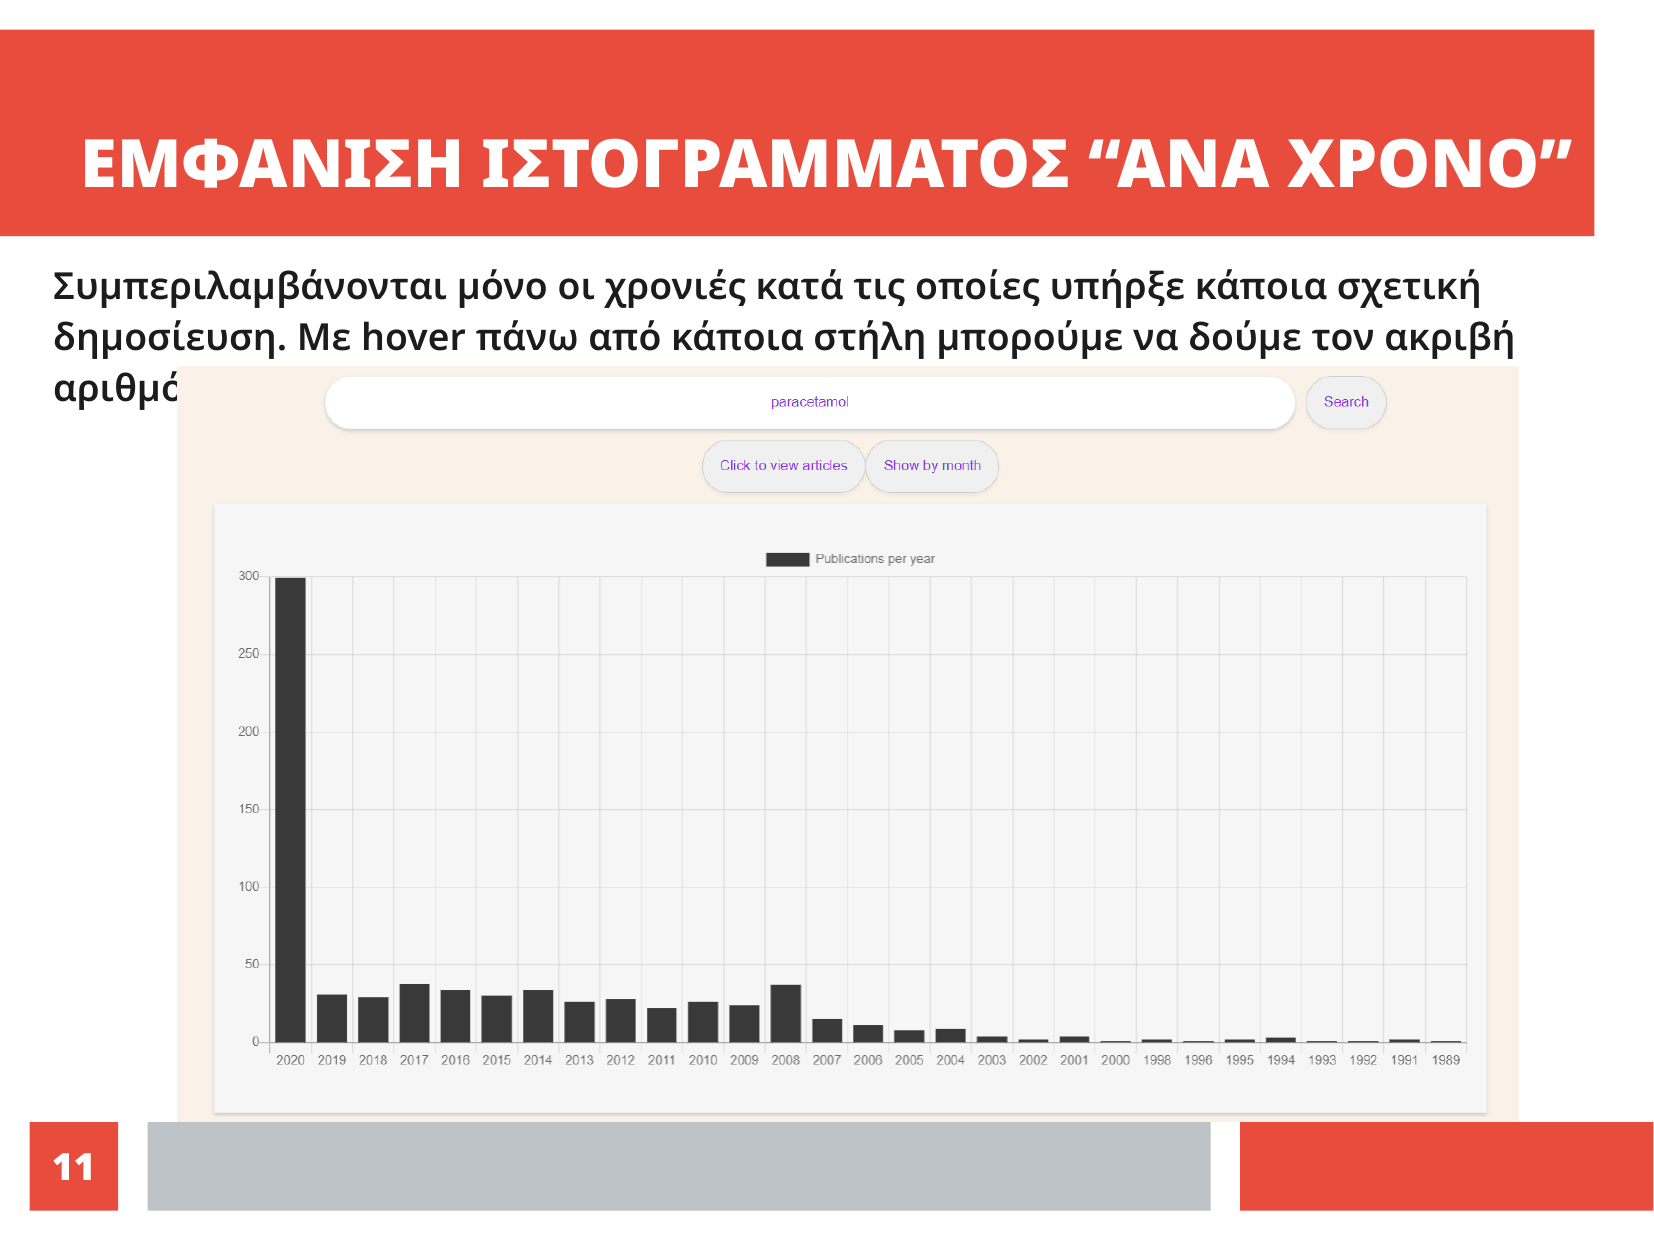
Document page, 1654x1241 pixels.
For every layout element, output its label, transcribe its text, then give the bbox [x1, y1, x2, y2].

title ΕΜΦΑΝΙΣΗ ΙΣΤΟΓΡΑΜΜΑΤΟΣ “ΑΝΑ ΧΡΟΝΟ” [59, 59, 1595, 207]
list Συμπεριλαμβάνονται μόνο οι χρονιές κατά τις οποίες υπήρξε κάποια σχετική δημοσίευση. Με hover πάνω από κάποια στήλη μπορούμε να δούμε τον ακριβή αριθμό δημοσιεύσεων για το συγκεκριμένο χρόνο. [53, 259, 1619, 414]
picture [177, 366, 1519, 1123]
